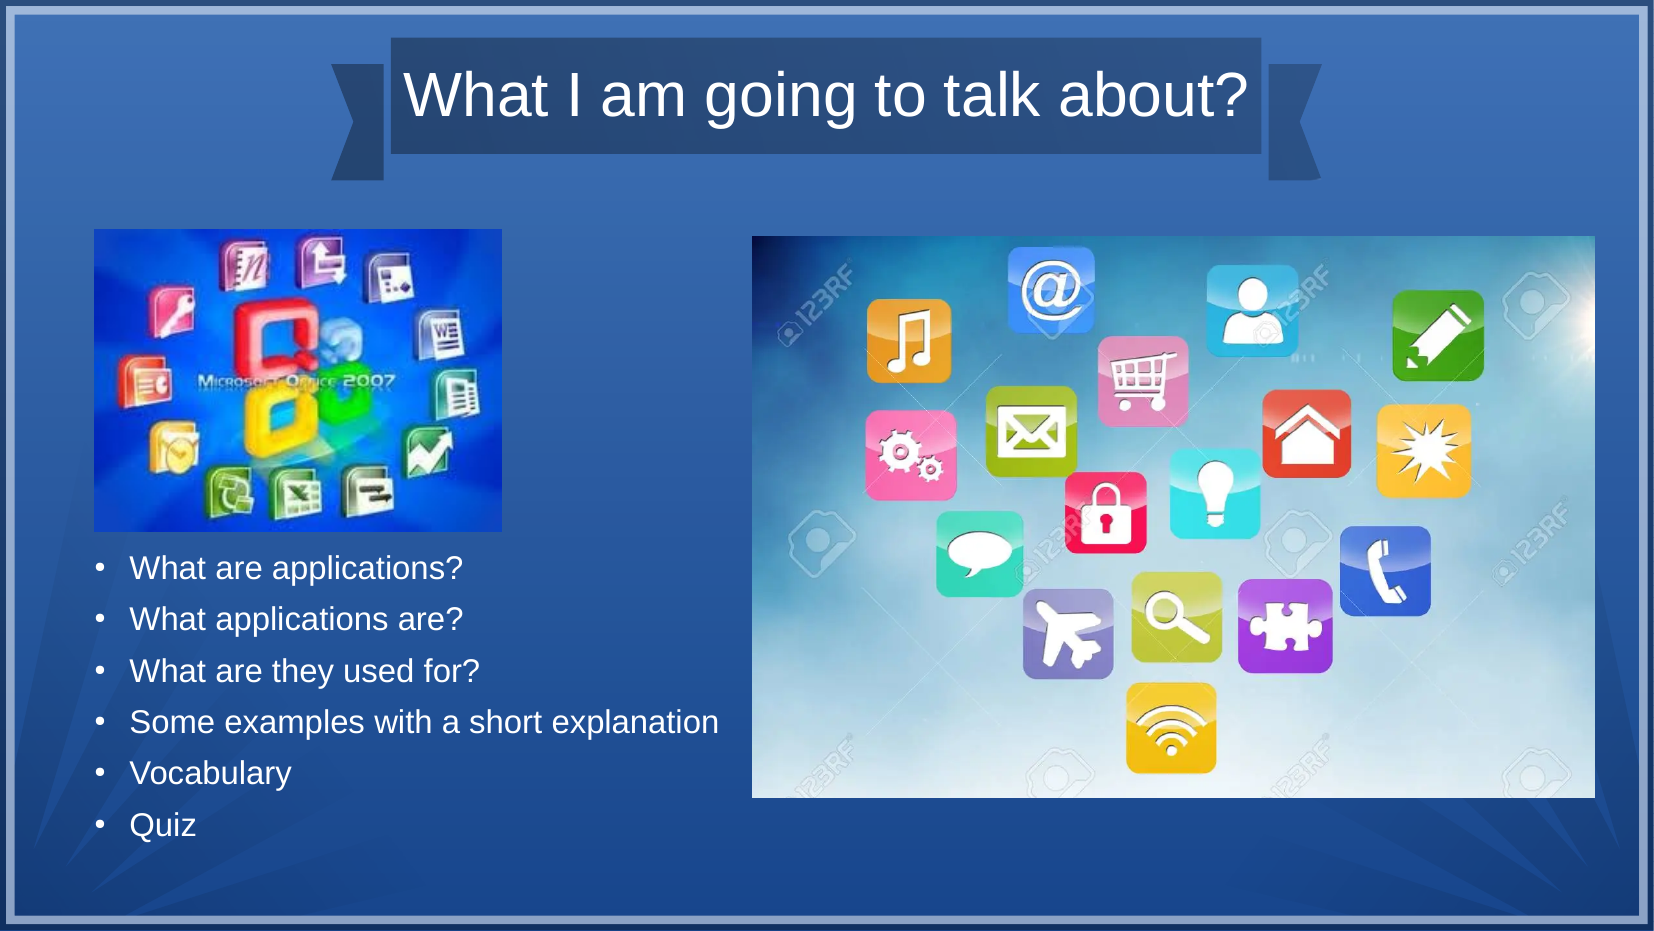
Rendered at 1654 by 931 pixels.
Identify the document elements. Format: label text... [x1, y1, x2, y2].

picture [752, 236, 1595, 798]
picture [94, 229, 502, 532]
title What I am going to talk about? [389, 35, 1264, 154]
list What are applications? What applications are? What are they used for? Some examples with a short explanation Vocabulary Quiz [82, 549, 1571, 847]
